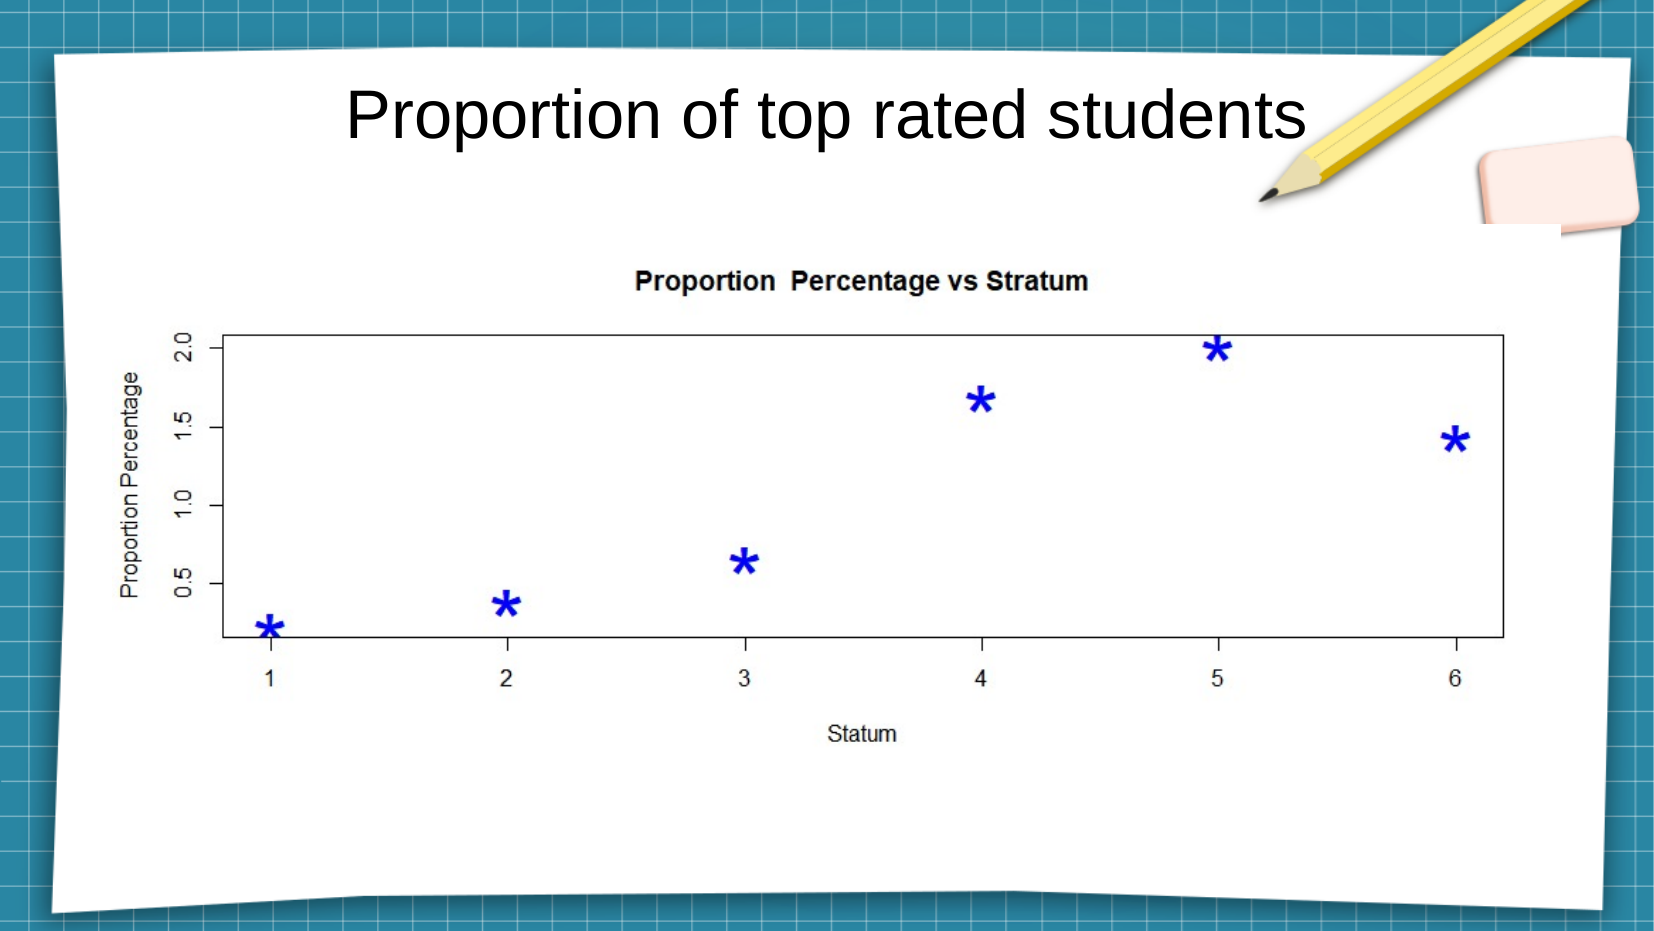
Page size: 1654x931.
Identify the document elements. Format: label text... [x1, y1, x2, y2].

picture [0, 0, 1654, 931]
title Proportion of top rated students [82, 37, 1571, 193]
